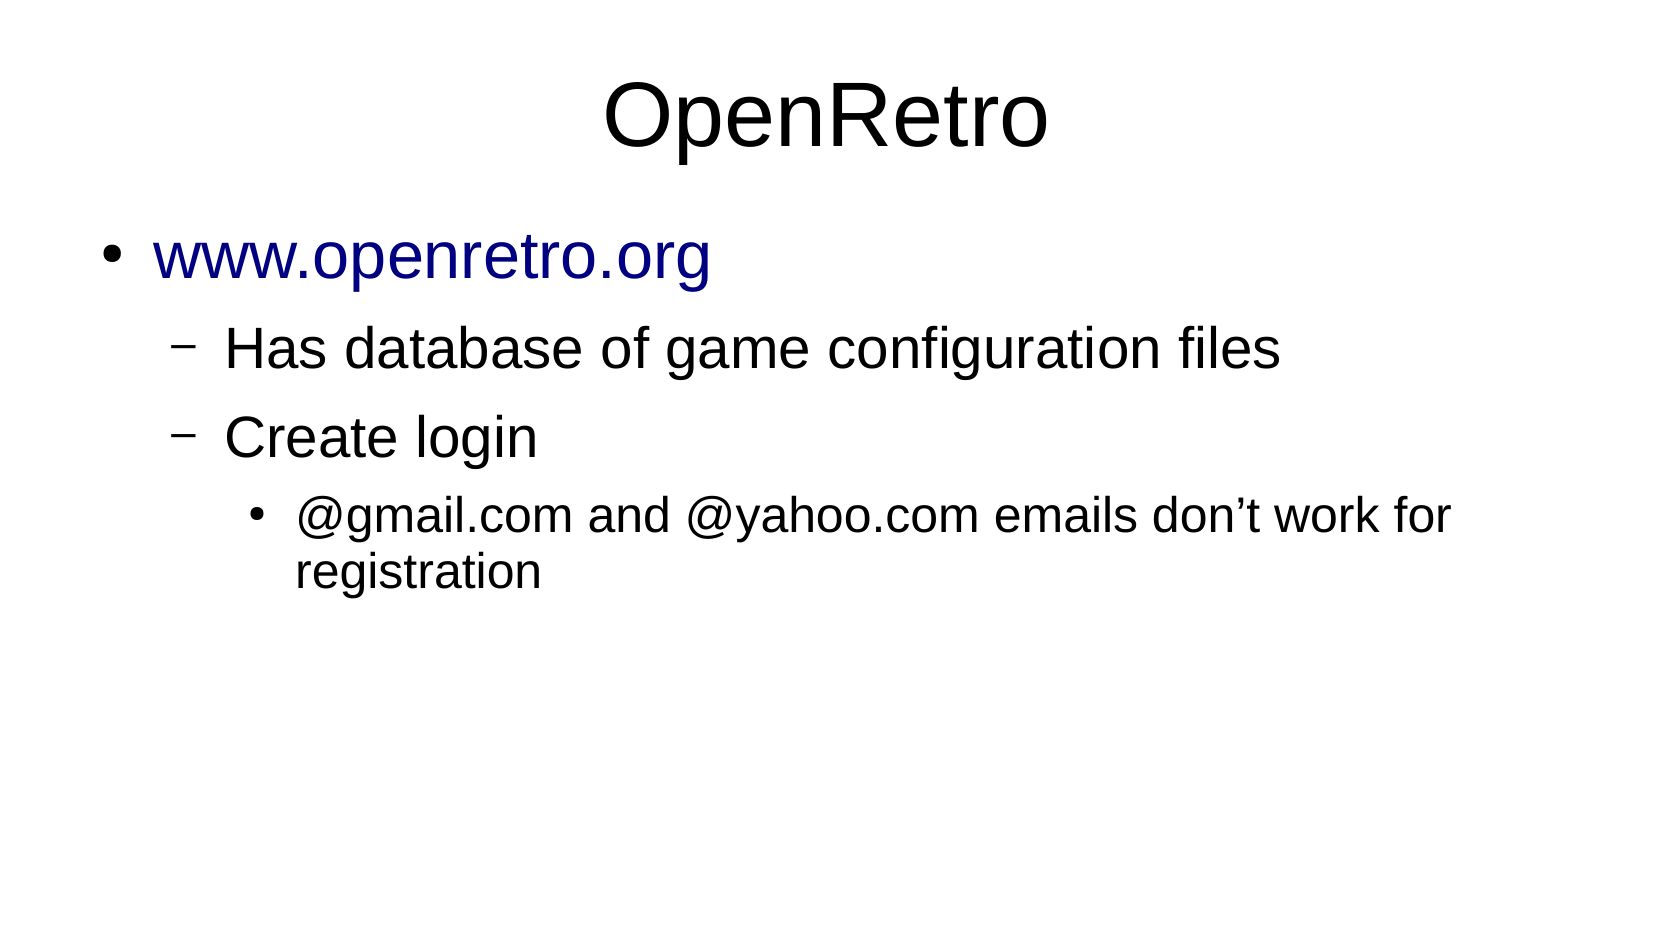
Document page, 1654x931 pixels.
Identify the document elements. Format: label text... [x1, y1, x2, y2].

title OpenRetro [82, 37, 1571, 193]
list www.openretro.org Has database of game configuration files Create login @gmail.com and @yahoo.com emails don’t work for registration [82, 217, 1571, 758]
